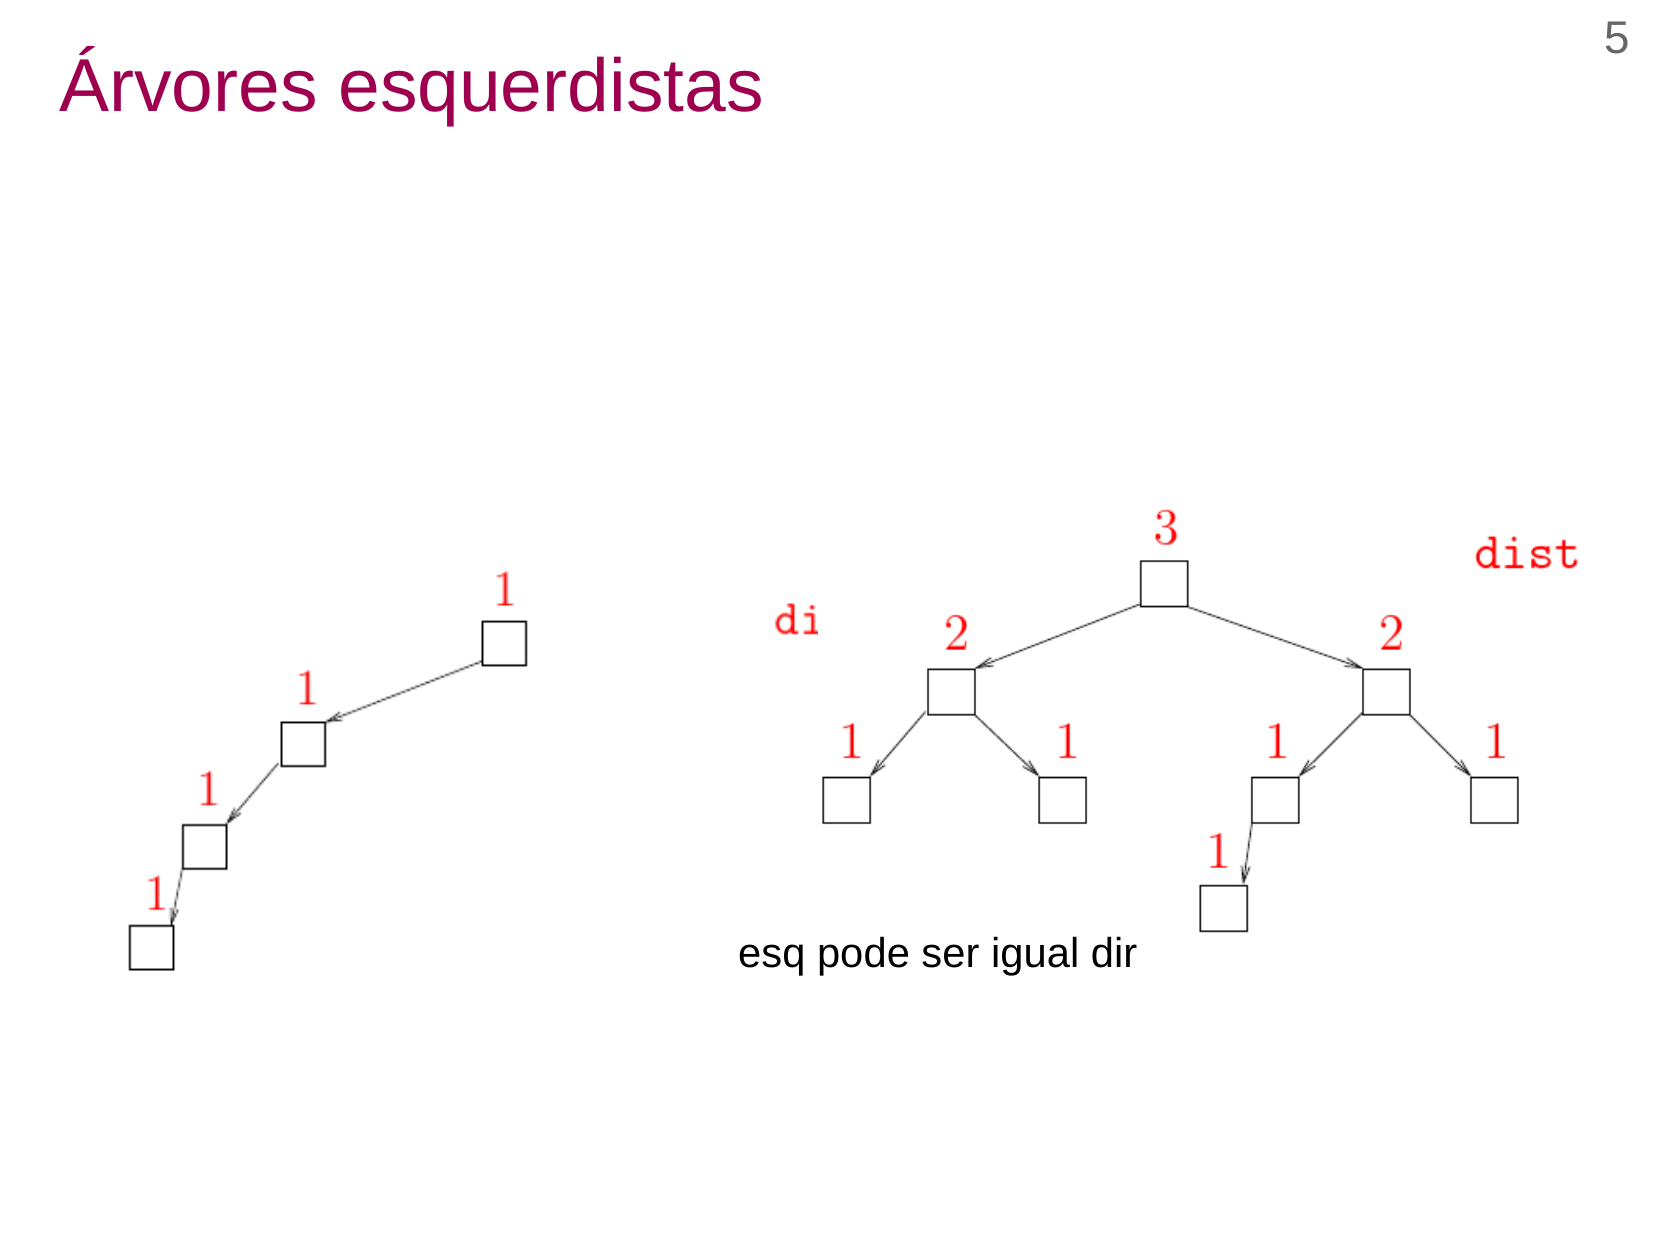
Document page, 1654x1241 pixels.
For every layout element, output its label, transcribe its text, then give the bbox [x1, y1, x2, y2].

text_box esq pode ser igual dir [723, 915, 1153, 984]
picture [118, 501, 1580, 990]
title Árvores esquerdistas [59, 29, 1595, 148]
